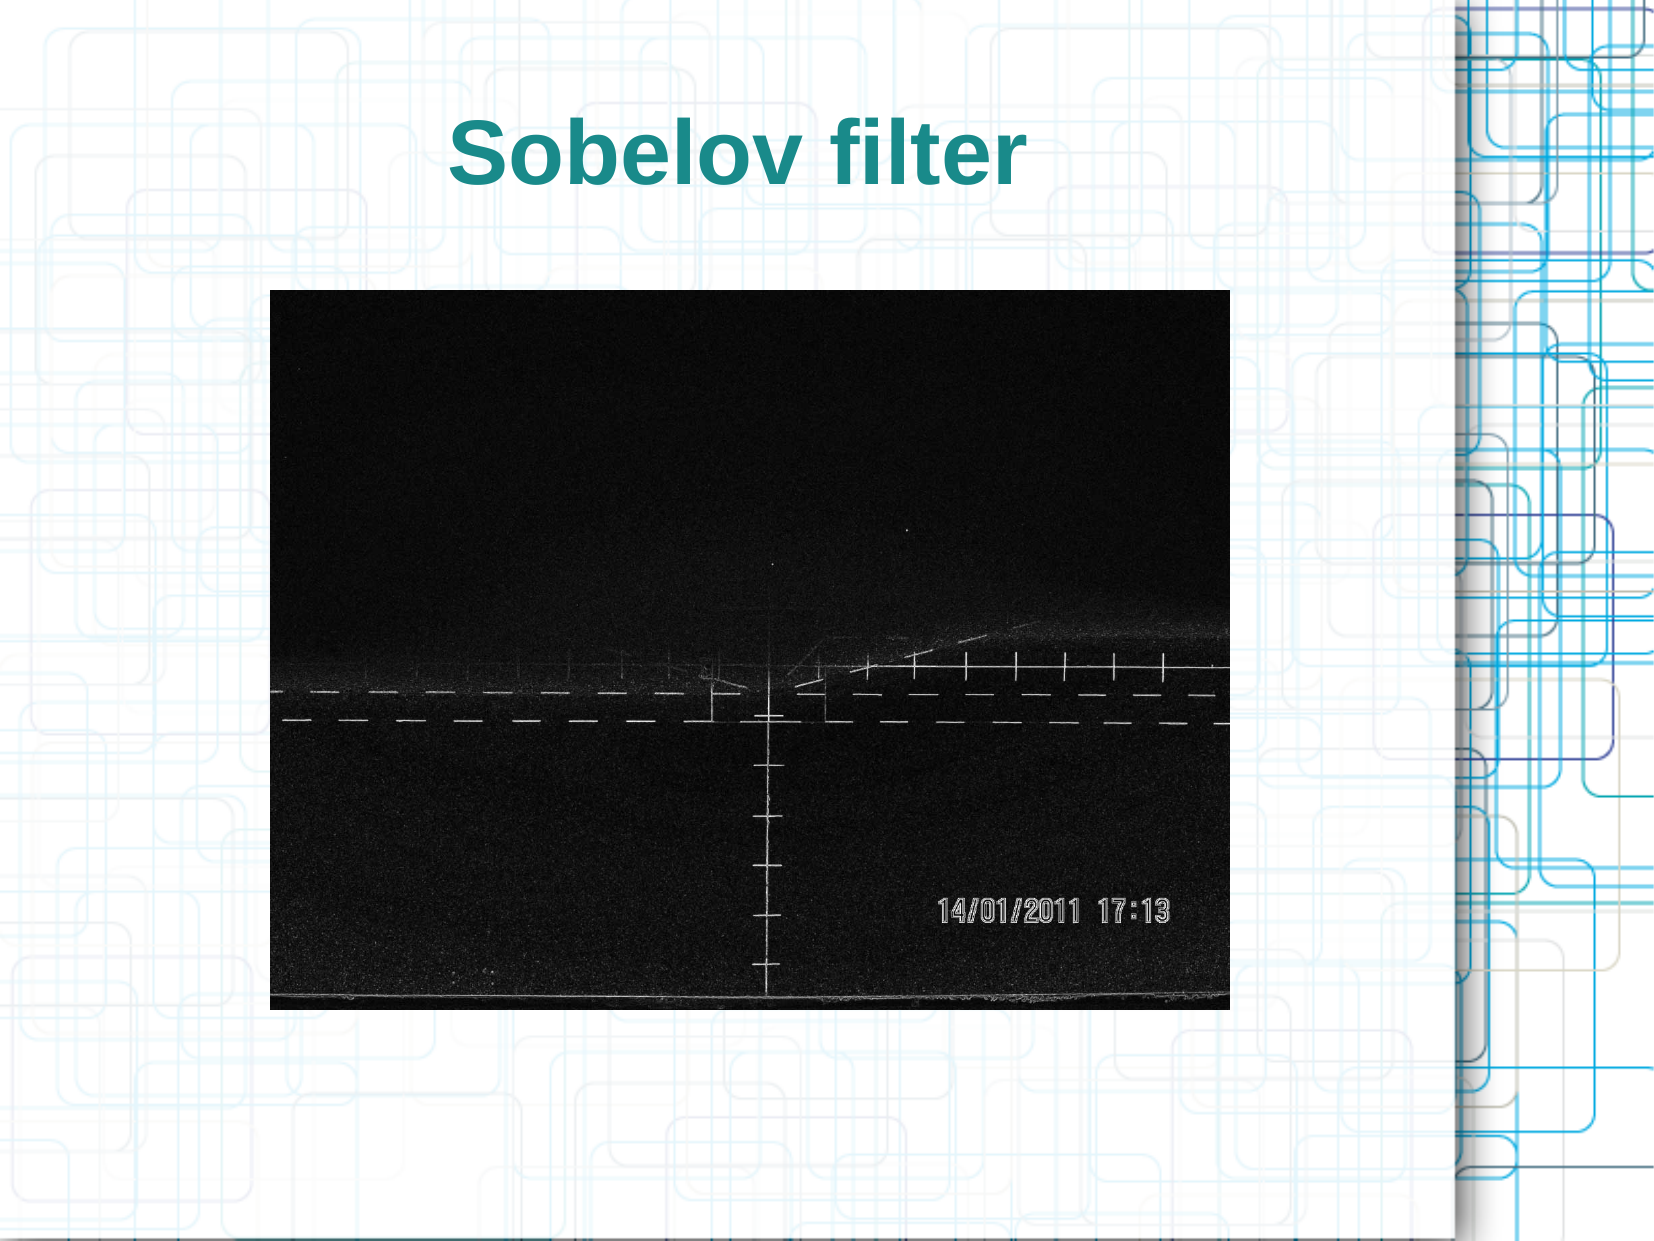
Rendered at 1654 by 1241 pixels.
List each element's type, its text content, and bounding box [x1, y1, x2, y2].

picture [0, 0, 1654, 1241]
title Sobelov filter [59, 49, 1418, 257]
